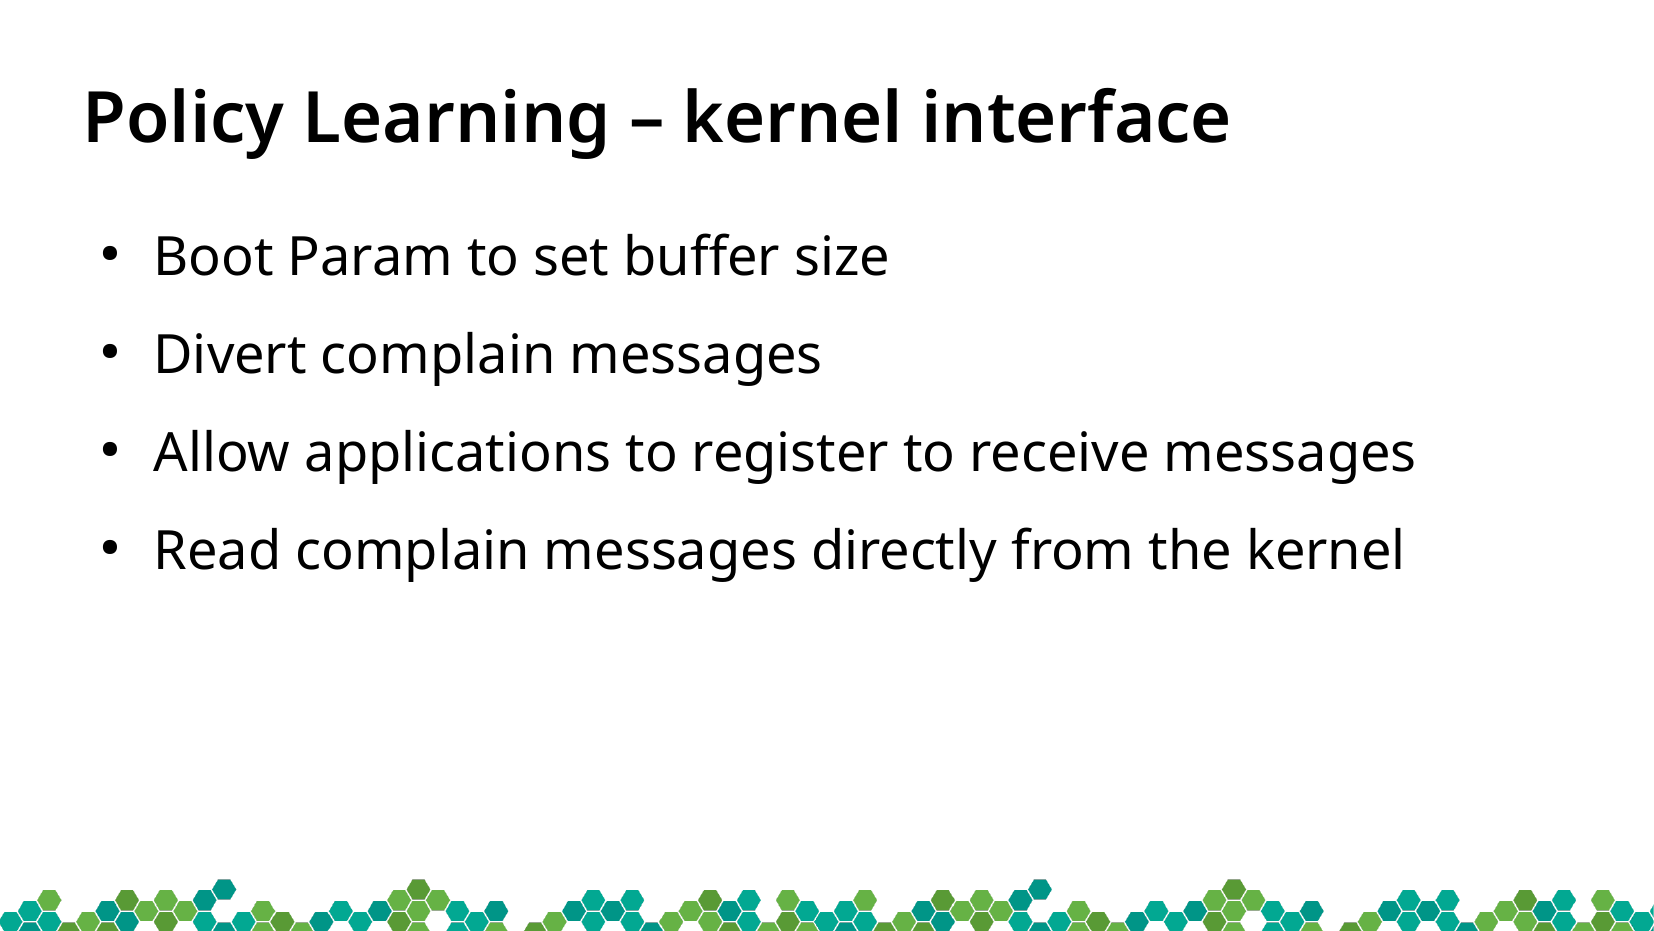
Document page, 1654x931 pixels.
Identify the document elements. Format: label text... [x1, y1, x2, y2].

title Policy Learning – kernel interface [82, 37, 1571, 193]
list Boot Param to set buffer size Divert complain messages Allow applications to register to receive messages Read complain messages directly from the kernel [82, 217, 1571, 758]
picture [0, 871, 1654, 931]
